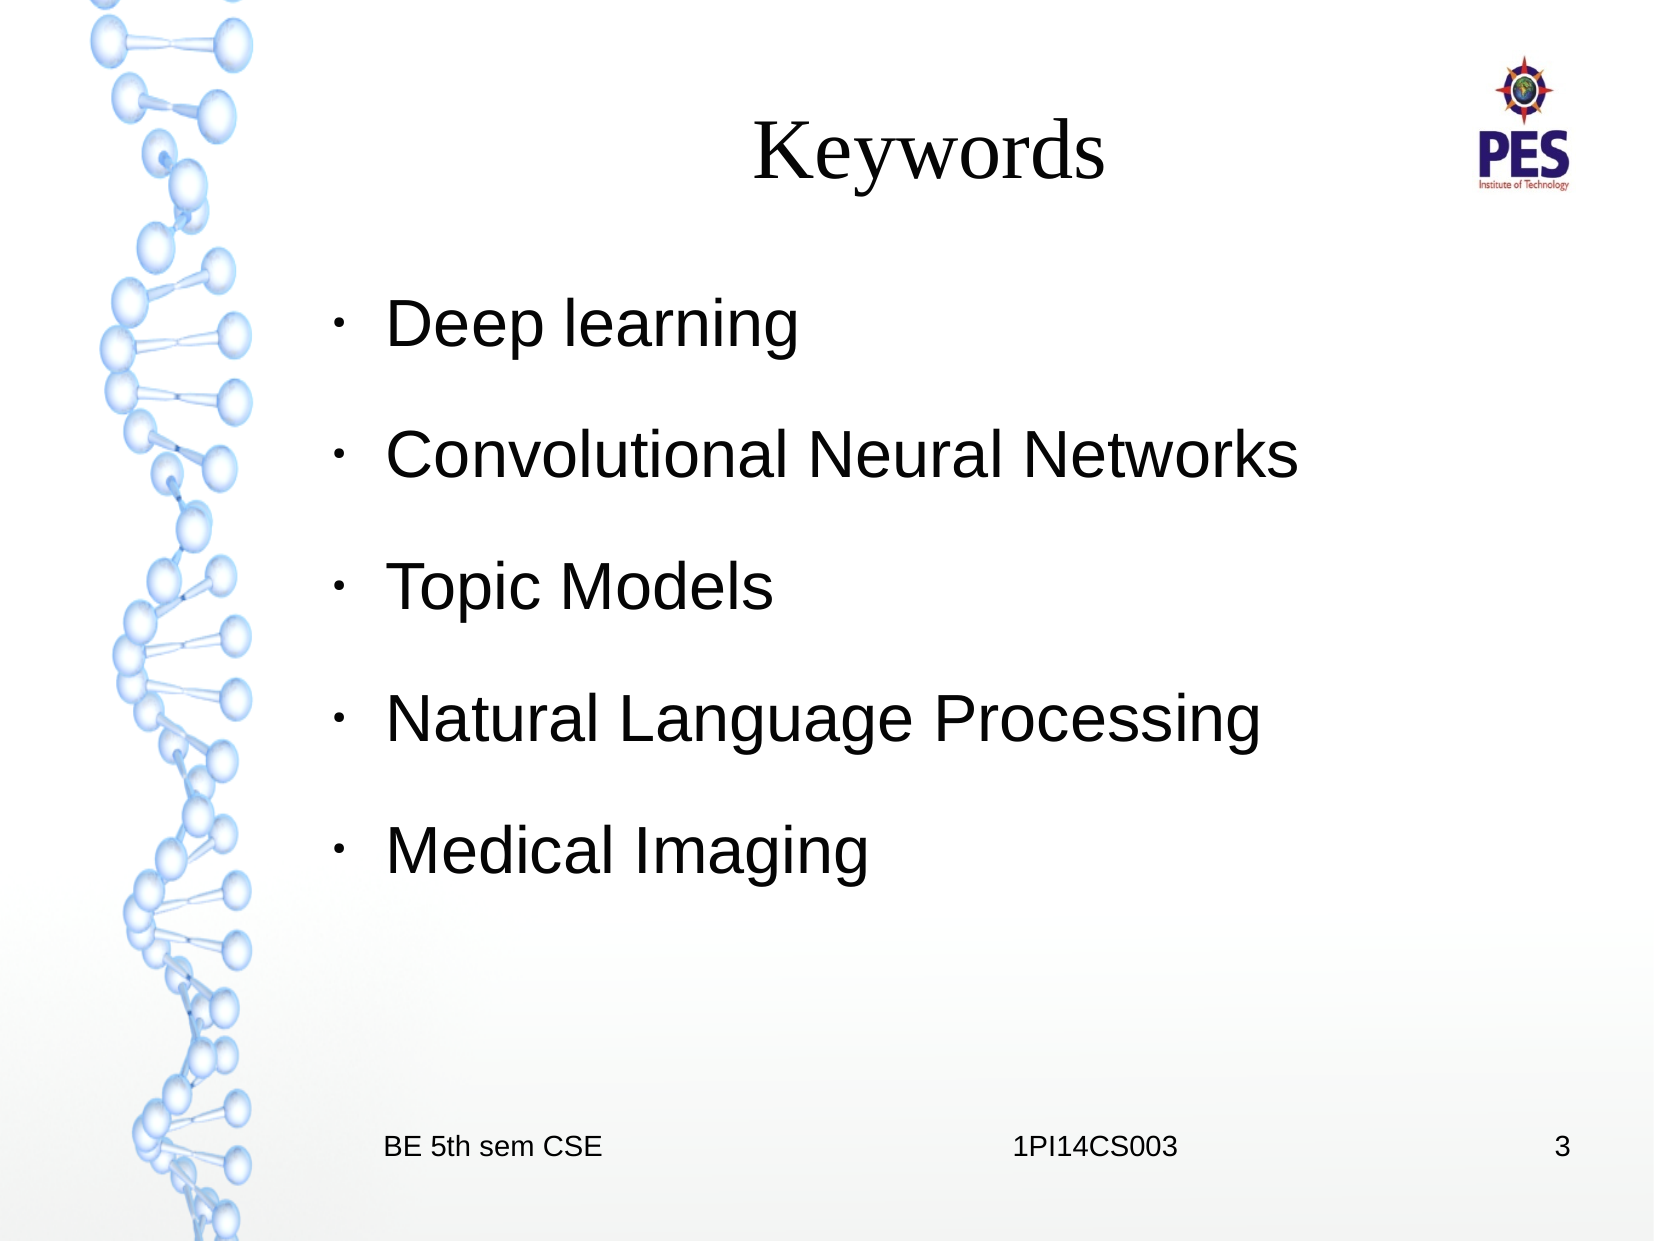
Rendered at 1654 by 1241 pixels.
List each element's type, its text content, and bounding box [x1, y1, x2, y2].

list Deep learning Convolutional Neural Networks Topic Models Natural Language Processing Medical Imaging [315, 285, 1644, 1006]
picture [0, 0, 1654, 1241]
title Keywords [265, 47, 1595, 252]
